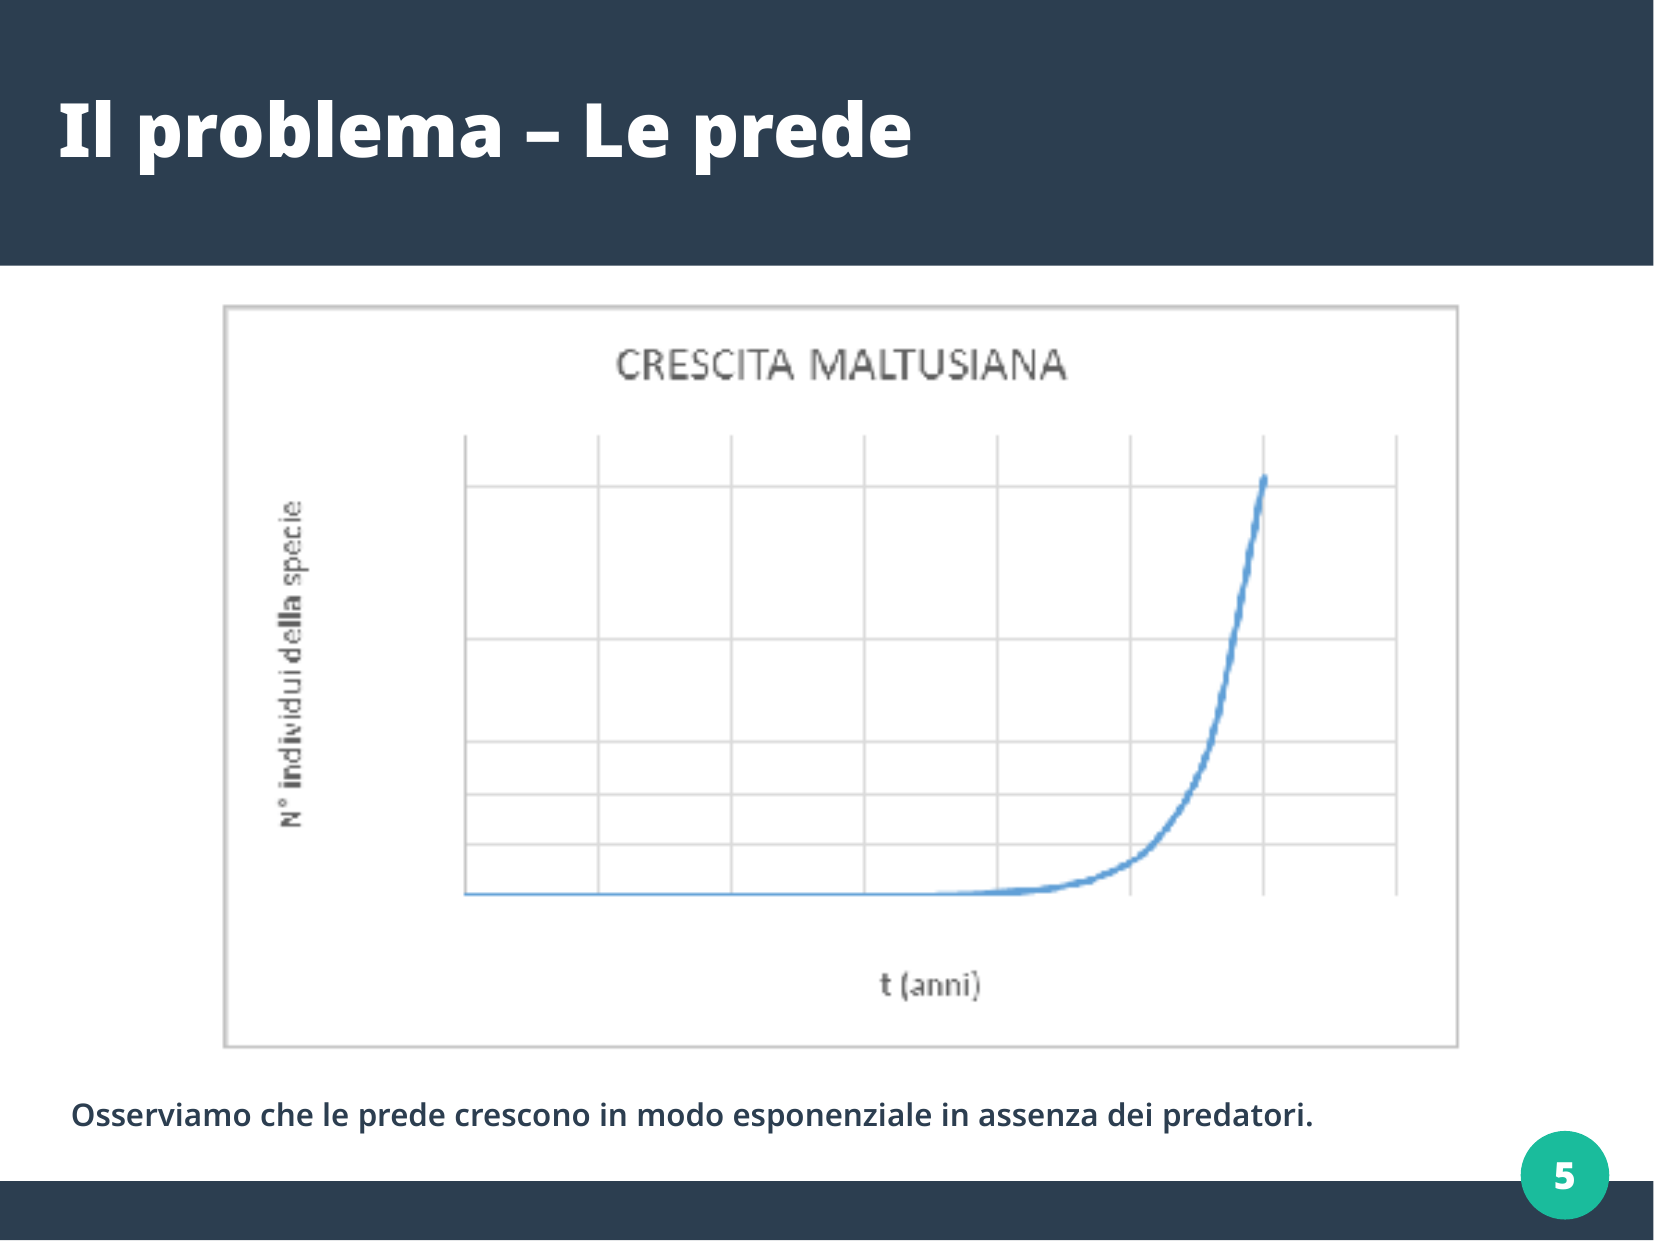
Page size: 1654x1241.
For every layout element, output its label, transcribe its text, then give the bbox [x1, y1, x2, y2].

picture [221, 303, 1468, 1052]
title Il problema – Le prede [59, 49, 1595, 207]
list Osserviamo che le prede crescono in modo esponenziale in assenza dei predatori. [0, 1092, 1654, 1170]
